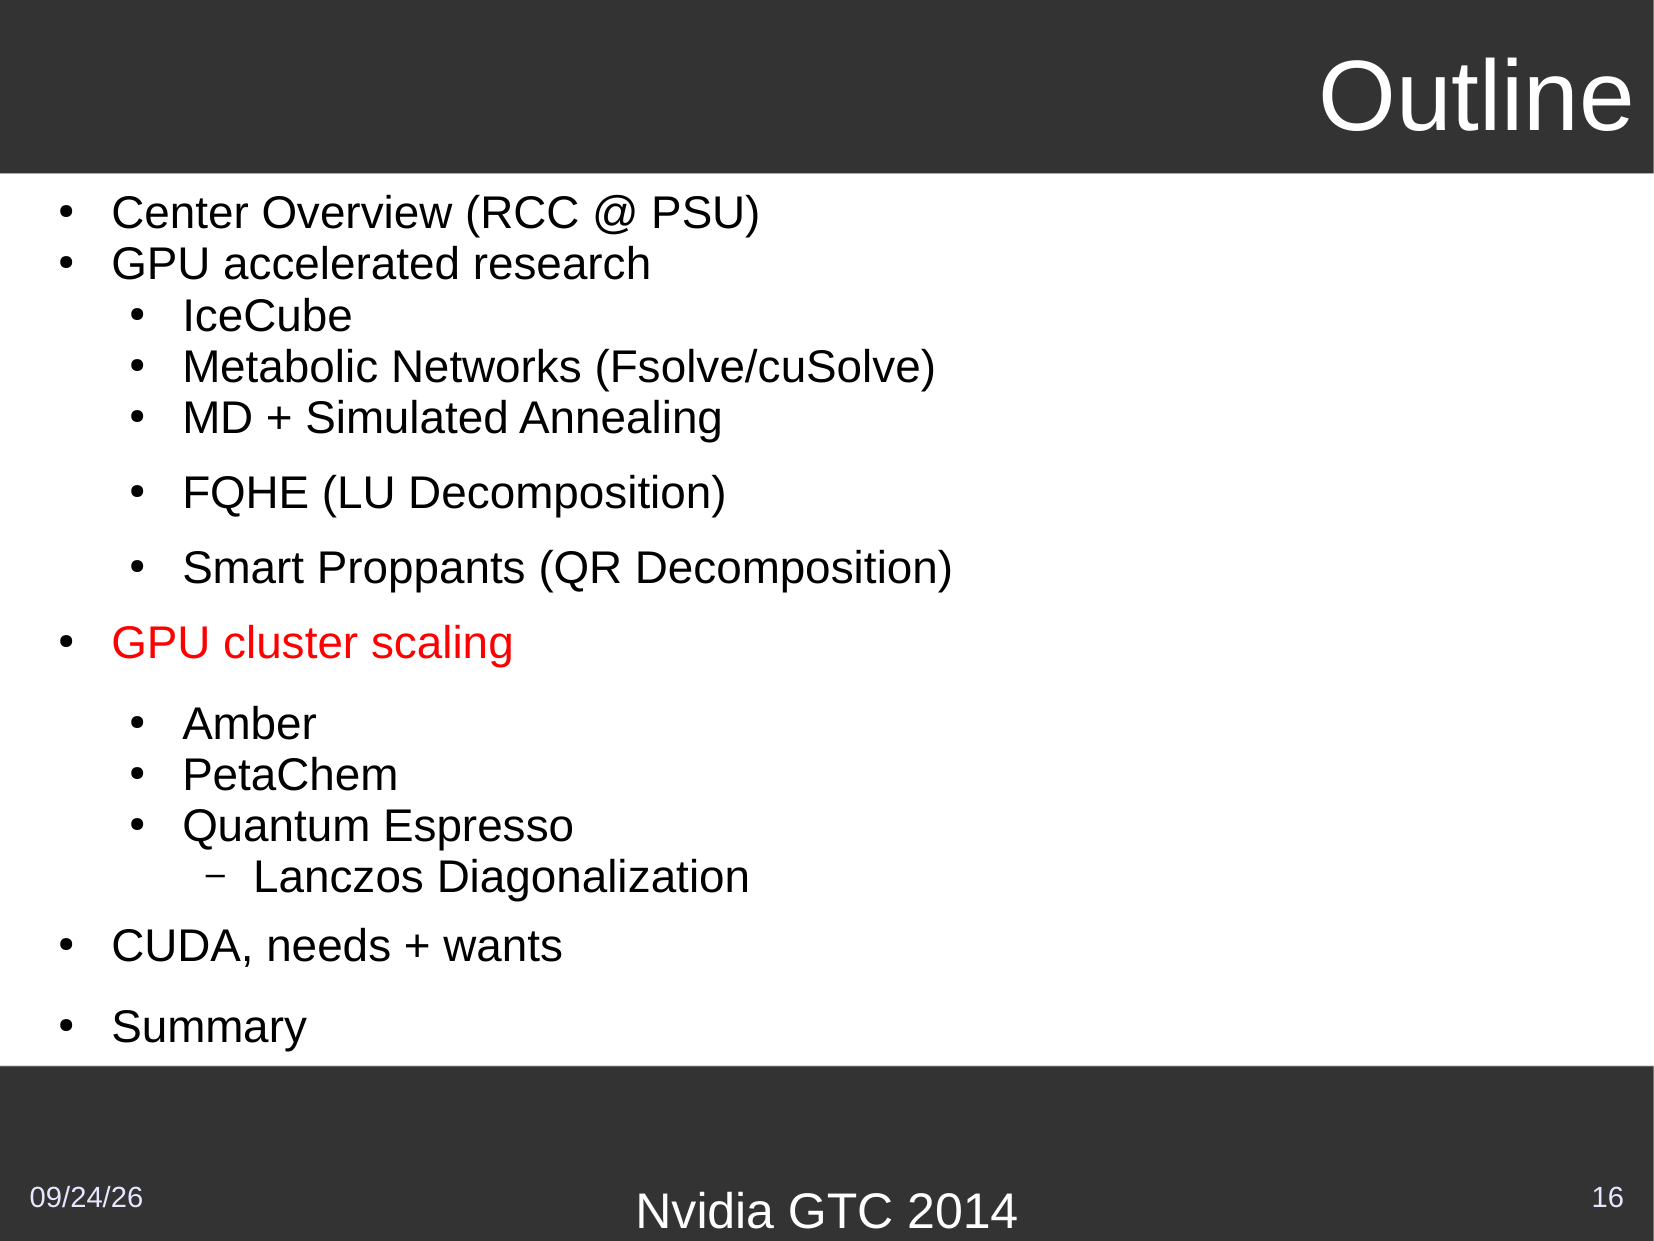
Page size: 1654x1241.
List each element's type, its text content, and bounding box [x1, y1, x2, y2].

text_box Nvidia GTC 2014 [29, 1182, 1625, 1239]
list Center Overview (RCC @ PSU) GPU accelerated research IceCube Metabolic Networks (Fsolve/cuSolve) MD + Simulated Annealing FQHE (LU Decomposition) Smart Proppants (QR Decomposition) GPU cluster scaling Amber PetaChem Quantum Espresso Lanczos Diagonalization CUDA, needs + wants Summary [40, 187, 1636, 1053]
picture [0, 0, 1654, 1241]
title Outline [40, 11, 1636, 181]
